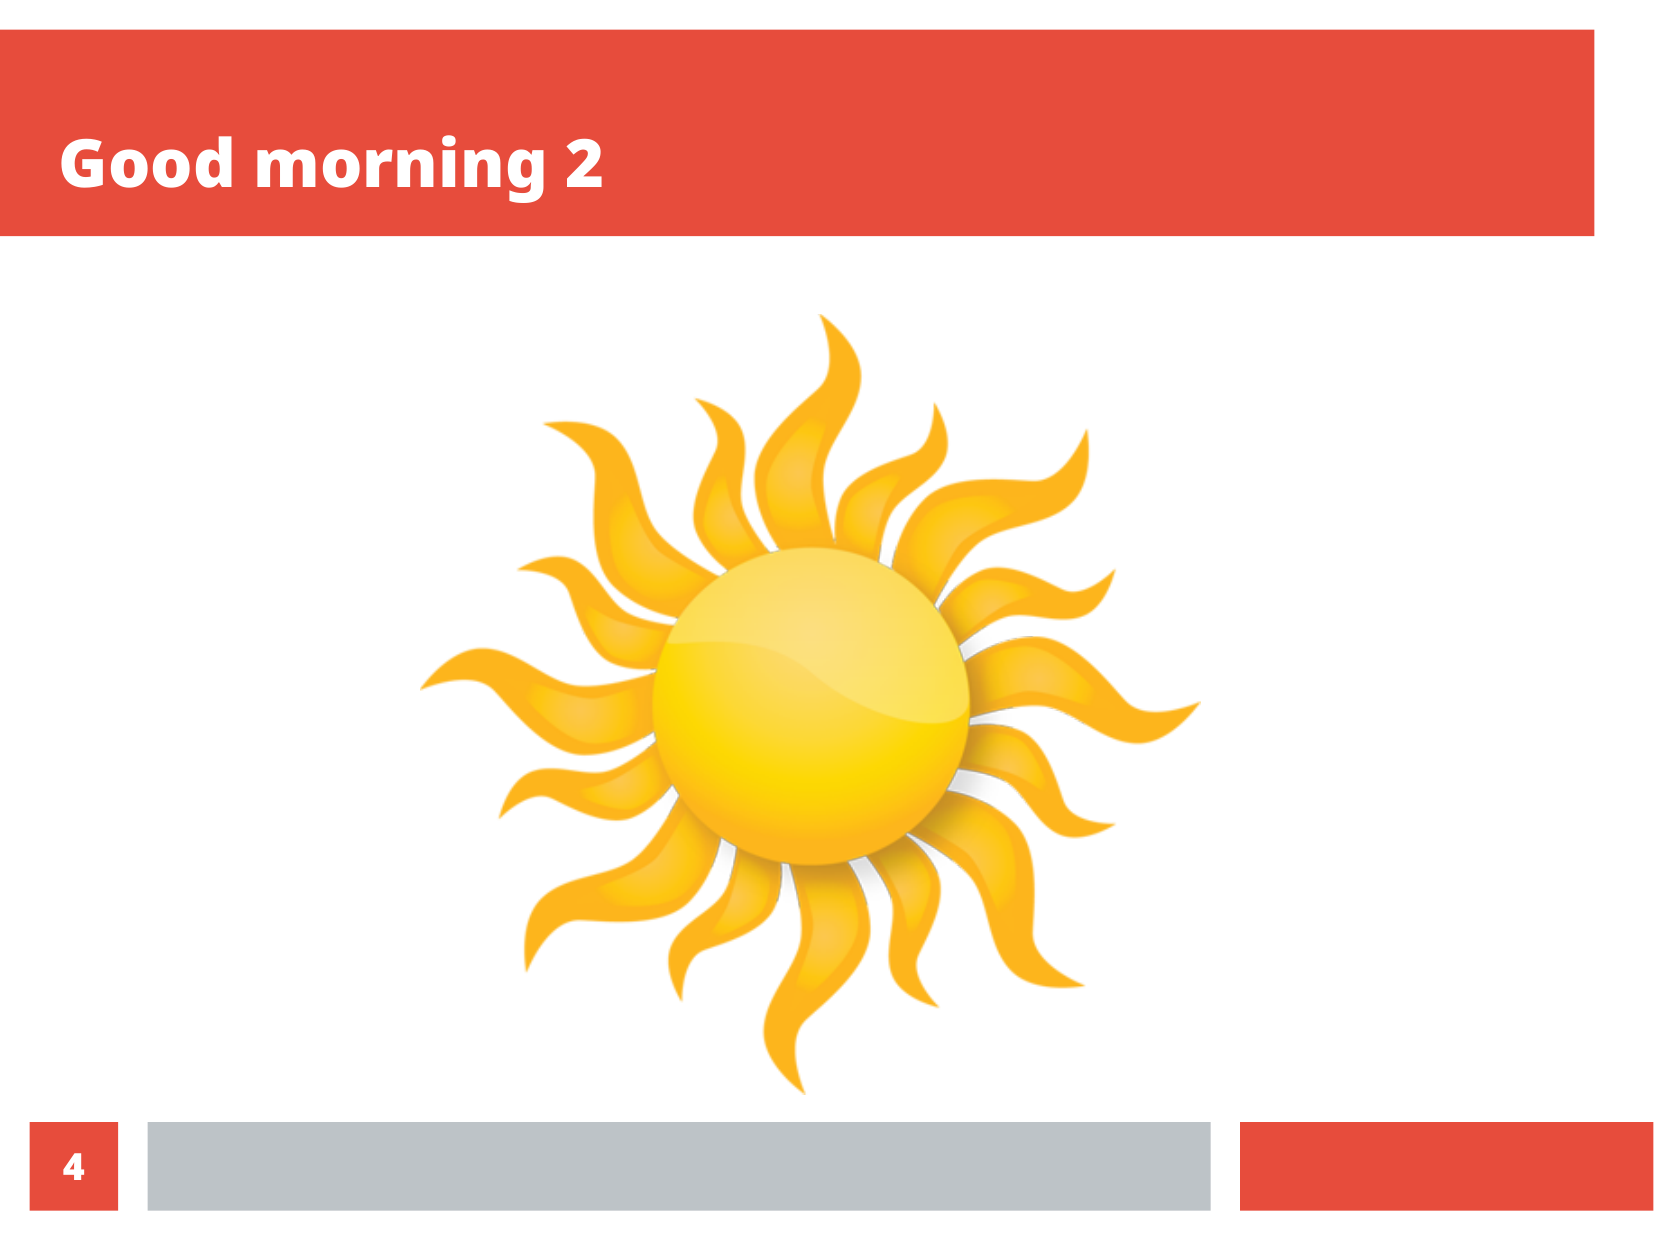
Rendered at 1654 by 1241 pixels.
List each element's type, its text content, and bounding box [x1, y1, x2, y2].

picture [420, 314, 1201, 1096]
title Good morning 2 [59, 59, 1595, 207]
